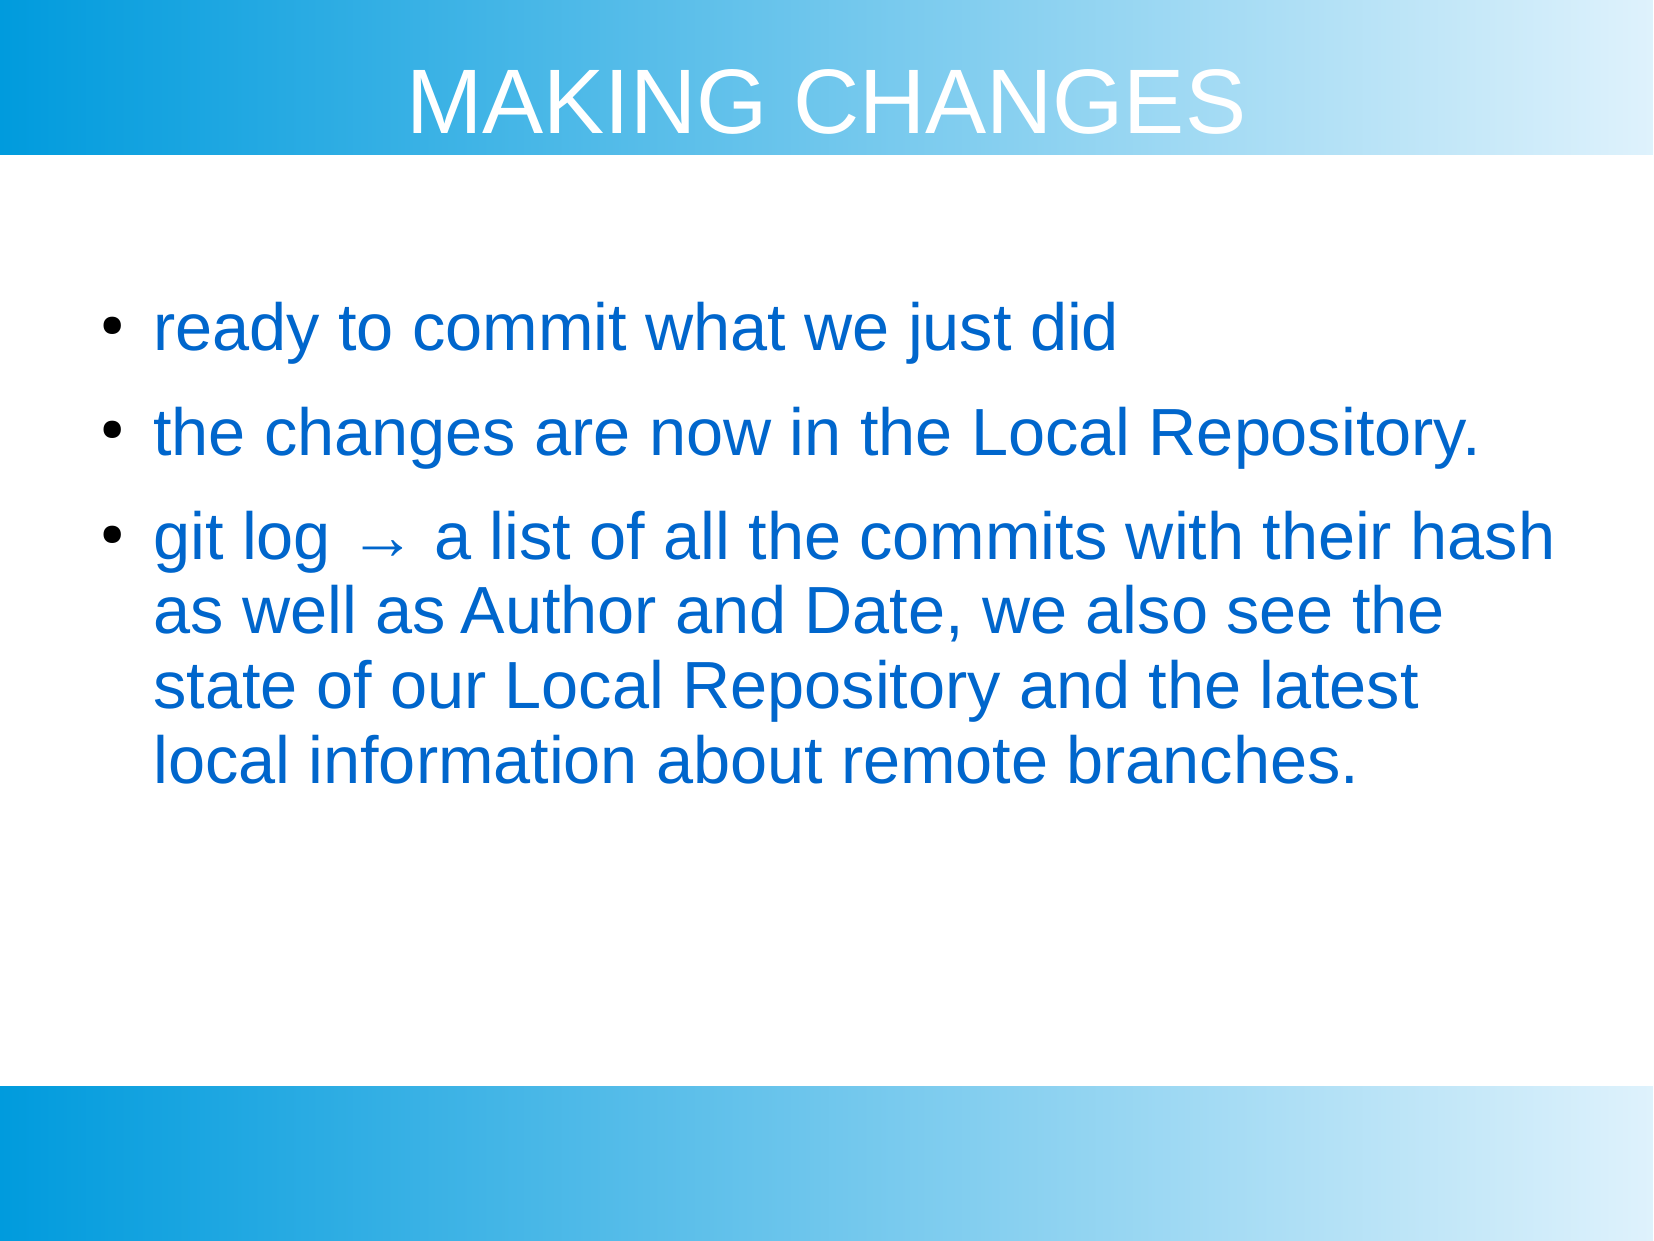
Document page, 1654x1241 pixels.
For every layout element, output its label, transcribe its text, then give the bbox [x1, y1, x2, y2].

list ready to commit what we just did the changes are now in the Local Repository. git log → a list of all the commits with their hash as well as Author and Date, we also see the state of our Local Repository and the latest local information about remote branches. [82, 290, 1571, 1010]
title MAKING CHANGES [82, 49, 1571, 155]
